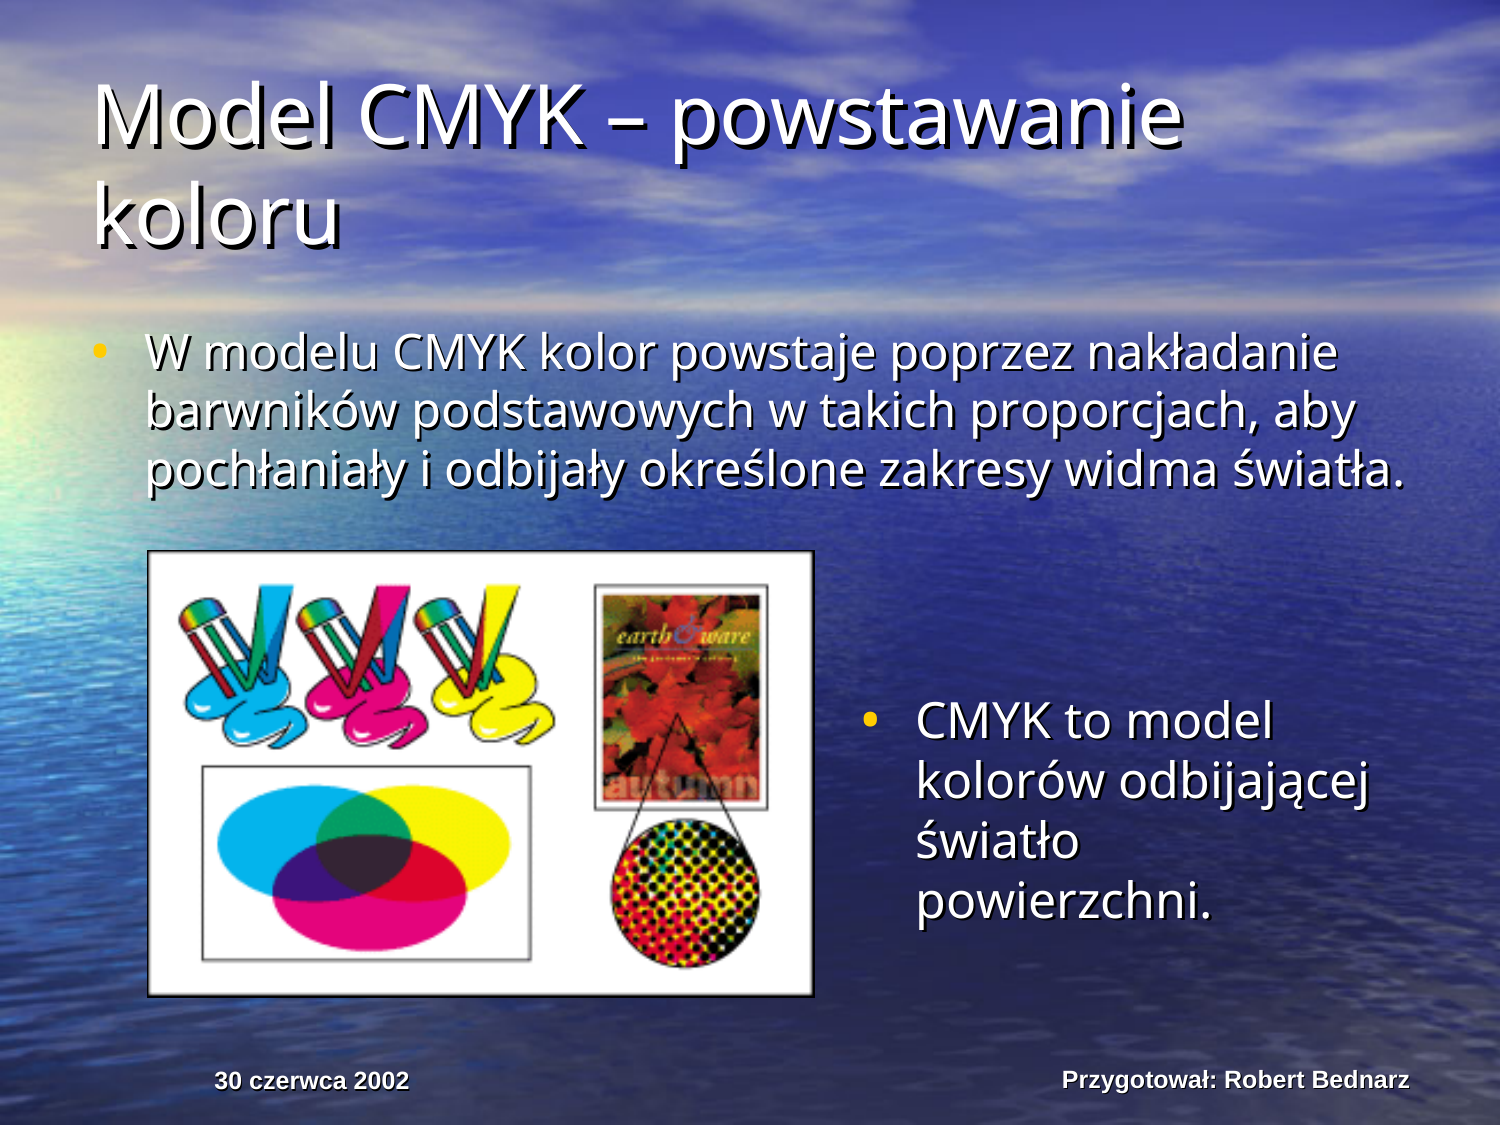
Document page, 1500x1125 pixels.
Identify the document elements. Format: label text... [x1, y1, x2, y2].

title Model CMYK – powstawanie koloru [75, 47, 1426, 276]
list W modelu CMYK kolor powstaje poprzez nakładanie barwników podstawowych w takich proporcjach, aby pochłaniały i odbijały określone zakresy widma światła. [75, 312, 1426, 563]
text_box CMYK to model kolorów odbijającej światło powierzchni. [844, 680, 1400, 905]
picture [0, 0, 1500, 1125]
